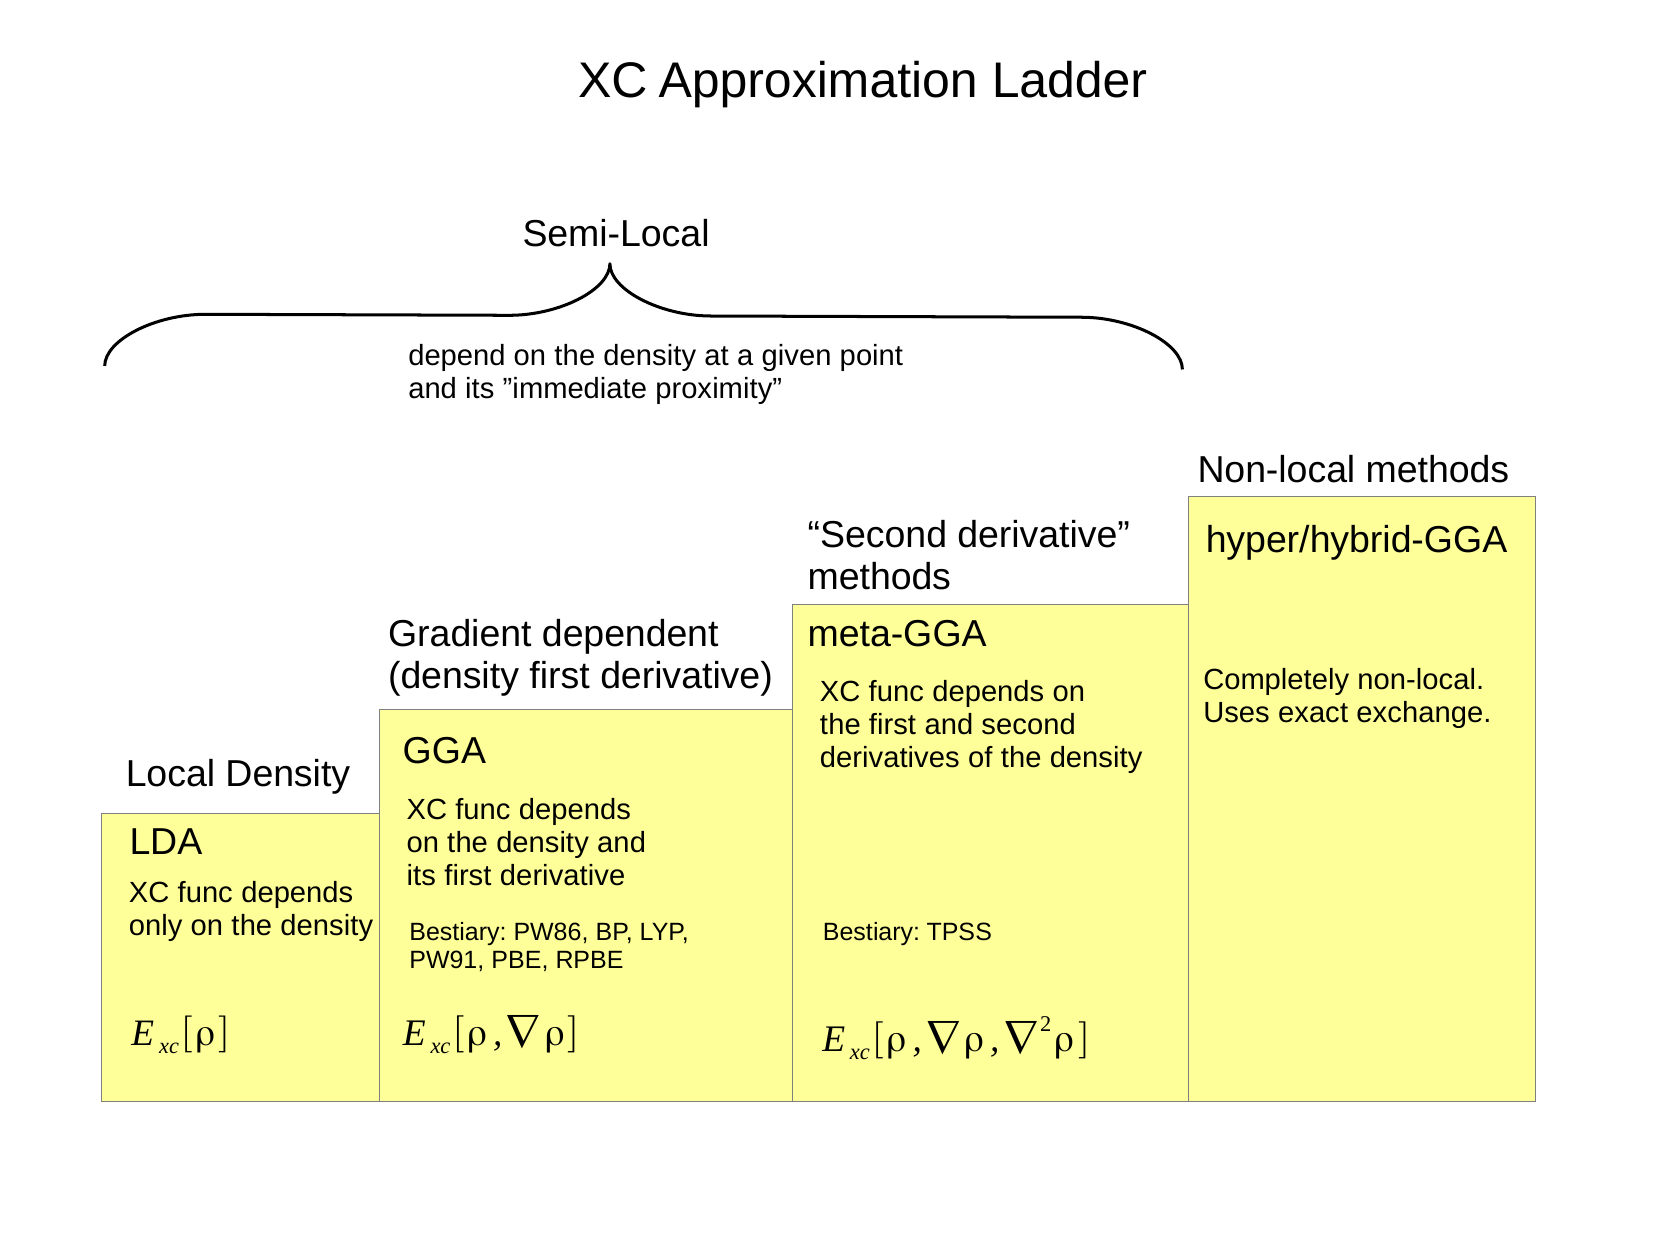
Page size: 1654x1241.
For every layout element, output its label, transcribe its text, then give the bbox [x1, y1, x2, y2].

text_box LDA [114, 813, 218, 868]
text_box hyper/hybrid-GGA [1191, 511, 1523, 569]
chart [394, 1012, 584, 1060]
text_box XC func depends only on the density [114, 868, 389, 949]
text_box Bestiary: TPSS [808, 910, 1008, 954]
text_box GGA [387, 722, 502, 779]
chart [813, 1012, 1094, 1065]
text_box Completely non-local. Uses exact exchange. [1188, 655, 1508, 737]
text_box [101, 496, 1536, 1102]
chart [123, 1012, 234, 1059]
text_box Bestiary: PW86, BP, LYP, PW91, PBE, RPBE [394, 910, 712, 982]
text_box XC Approximation Ladder [563, 44, 1337, 116]
text_box “Second derivative” methods [792, 506, 1146, 605]
text_box Semi-Local [507, 205, 725, 263]
text_box meta-GGA [792, 605, 1002, 662]
text_box XC func depends on the density and its first derivative [391, 785, 662, 899]
text_box Non-local methods [1182, 441, 1526, 499]
text_box Gradient dependent (density first derivative) [373, 604, 791, 704]
text_box XC func depends on the first and second derivatives of the density [805, 667, 1159, 781]
text_box depend on the density at a given point and its ”immediate proximity” [393, 331, 919, 413]
text_box Local Density [111, 744, 377, 802]
